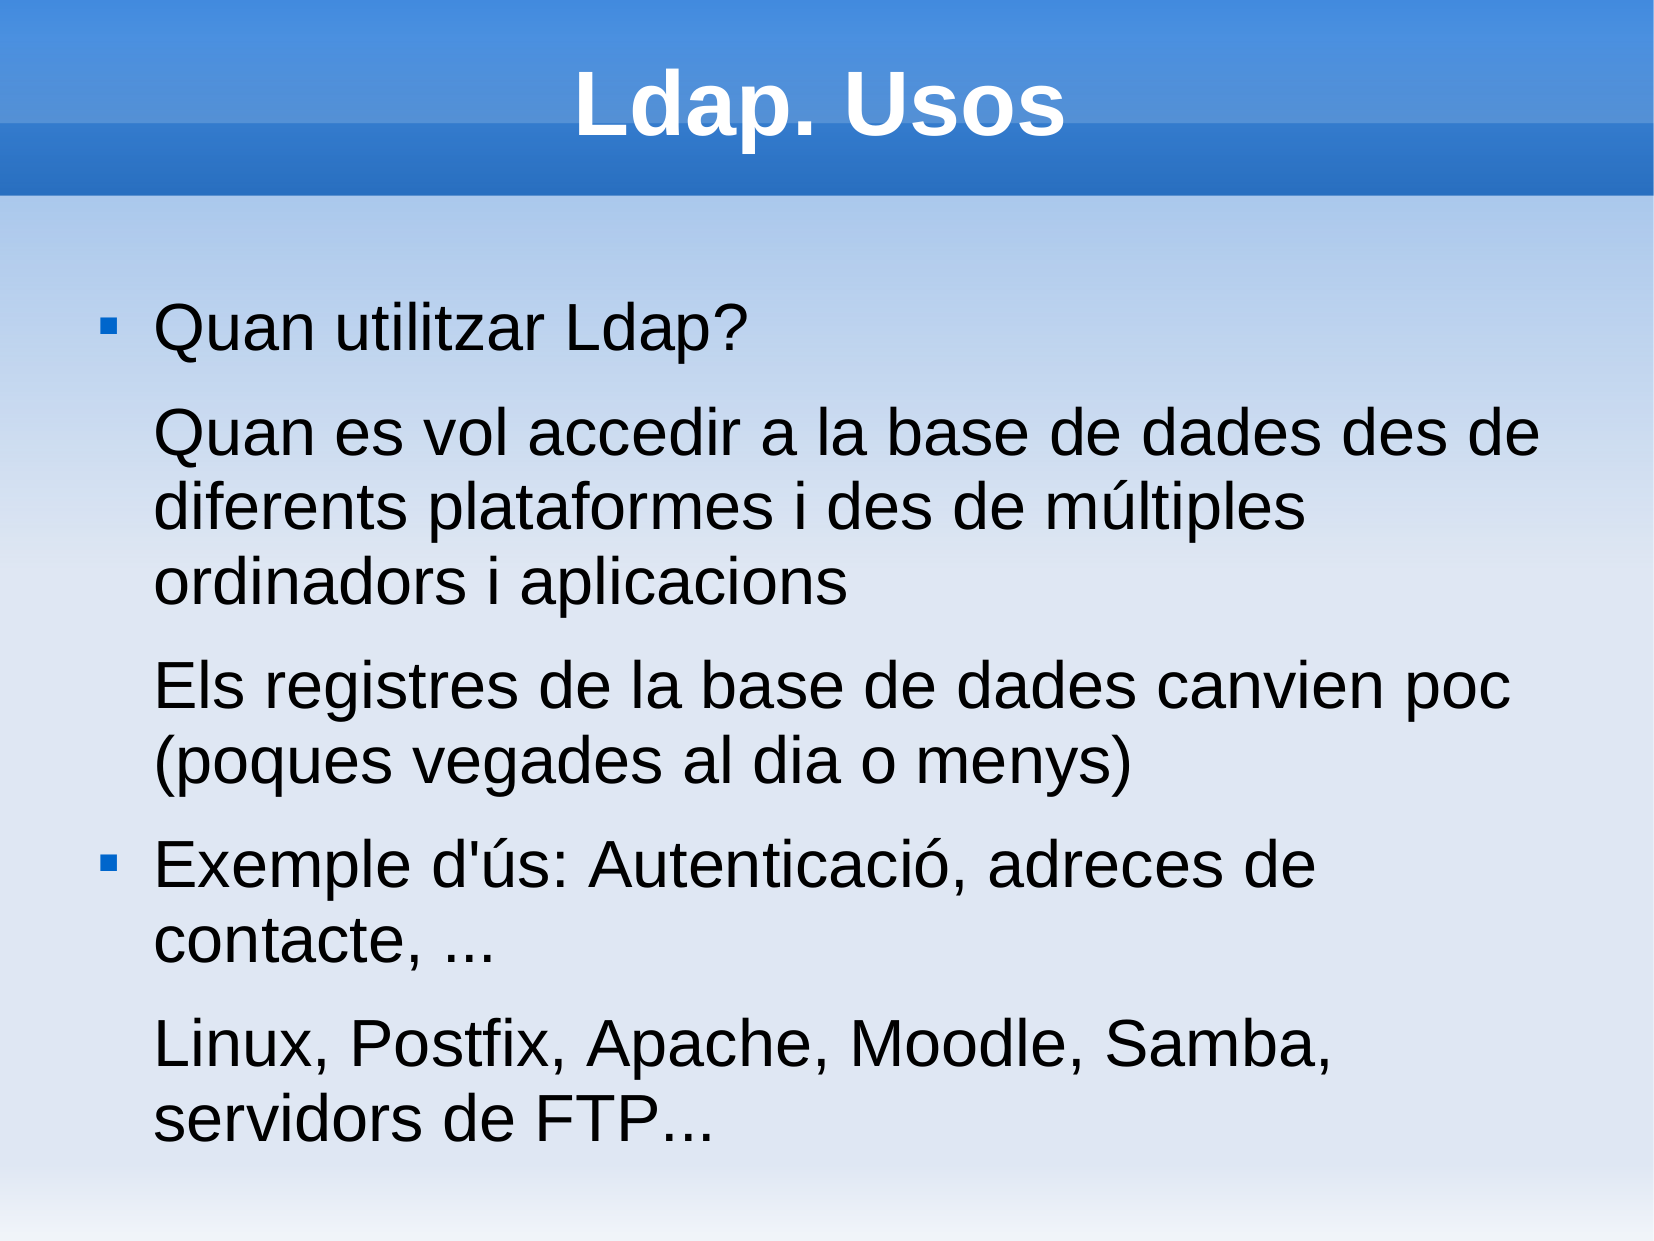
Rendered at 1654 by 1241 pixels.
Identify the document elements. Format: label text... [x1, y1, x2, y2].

title Ldap. Usos [76, 0, 1565, 208]
picture [0, 0, 1654, 1241]
list Quan utilitzar Ldap? Quan es vol accedir a la base de dades des de diferents plataformes i des de múltiples ordinadors i aplicacions Els registres de la base de dades canvien poc (poques vegades al dia o menys) Exemple d'ús: Autenticació, adreces de contacte, ... Linux, Postfix, Apache, Moodle, Samba, servidors de FTP... [82, 290, 1571, 1157]
